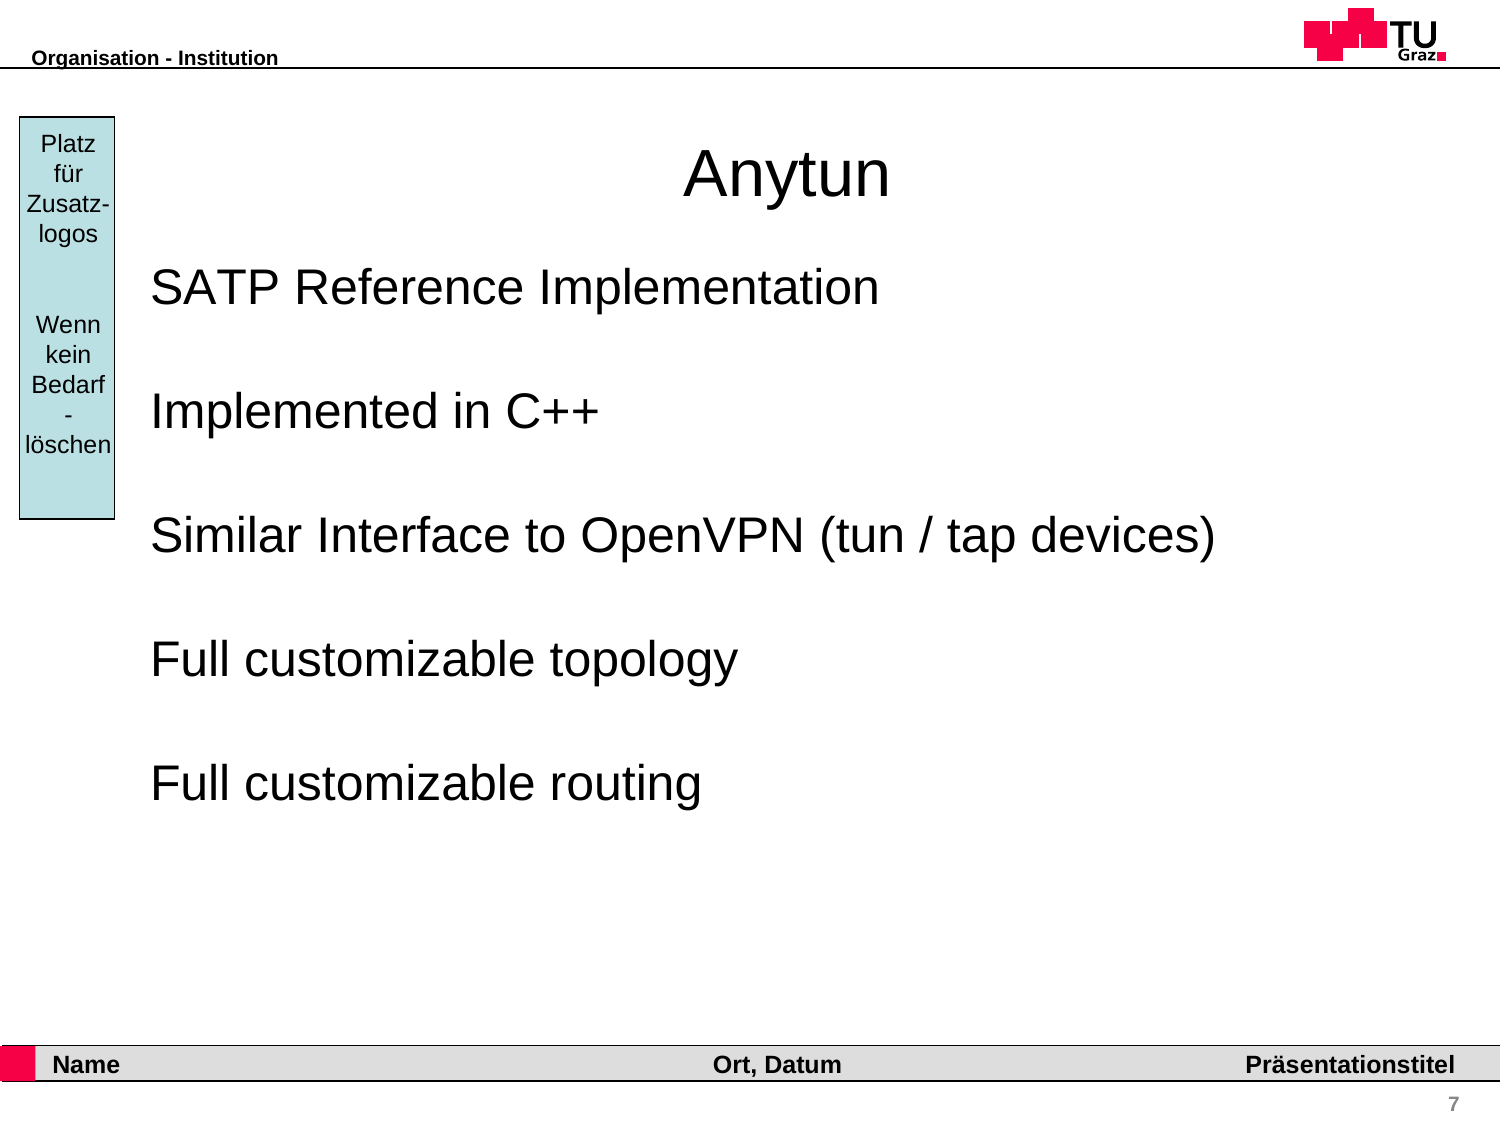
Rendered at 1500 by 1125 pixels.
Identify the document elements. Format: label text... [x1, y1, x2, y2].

list SATP Reference Implementation Implemented in C++ Similar Interface to OpenVPN (tun / tap devices) Full customizable topology Full customizable routing [150, 259, 1426, 991]
title Anytun [150, 124, 1426, 222]
